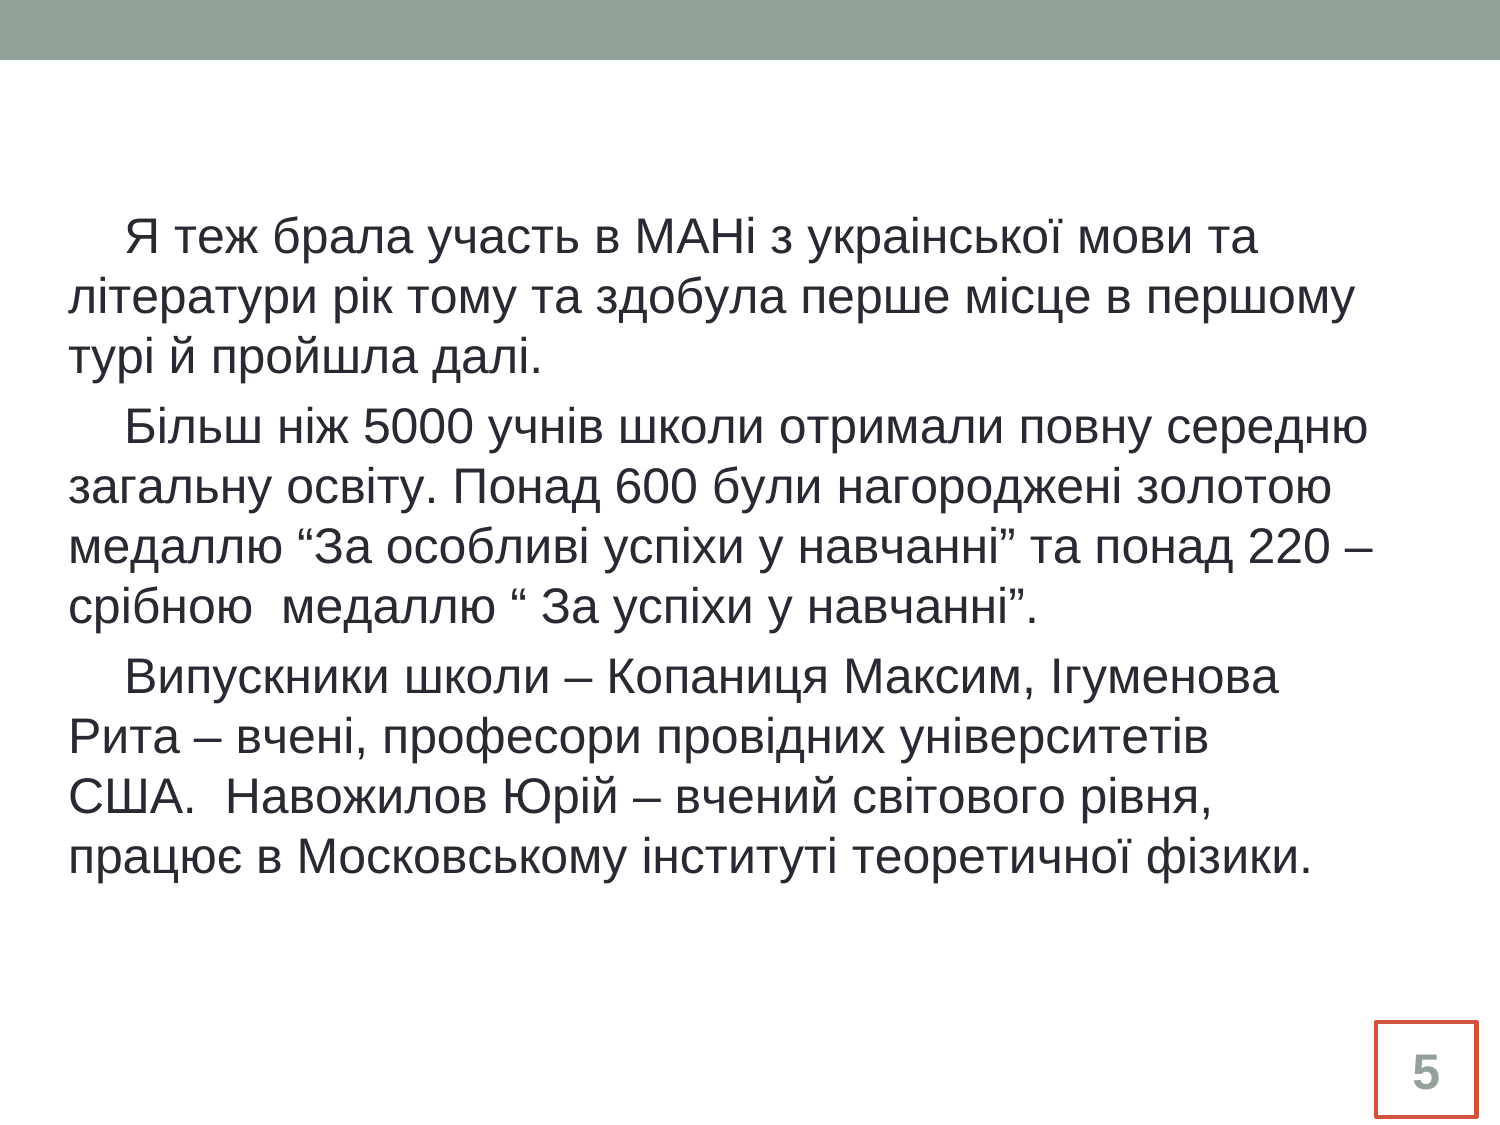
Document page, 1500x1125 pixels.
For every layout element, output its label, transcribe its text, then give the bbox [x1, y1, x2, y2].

text_box 5 [1376, 1022, 1476, 1117]
list Я теж брала участь в МАНі з украінської мови та літератури рік тому та здобула перше місце в першому турі й пройшла далі. Більш ніж 5000 учнів школи отримали повну середню загальну освіту. Понад 600 були нагороджені золотою медаллю “За особливі успіхи у навчанні” та понад 220 – срібною медаллю “ За успіхи у навчанні”. Випускники школи – Копаниця Максим, Ігуменова Рита – вчені, професори провідних університетів США. Навожилов Юрій – вчений світового рівня, працює в Московському інституті теоретичної фізики. [53, 196, 1404, 997]
